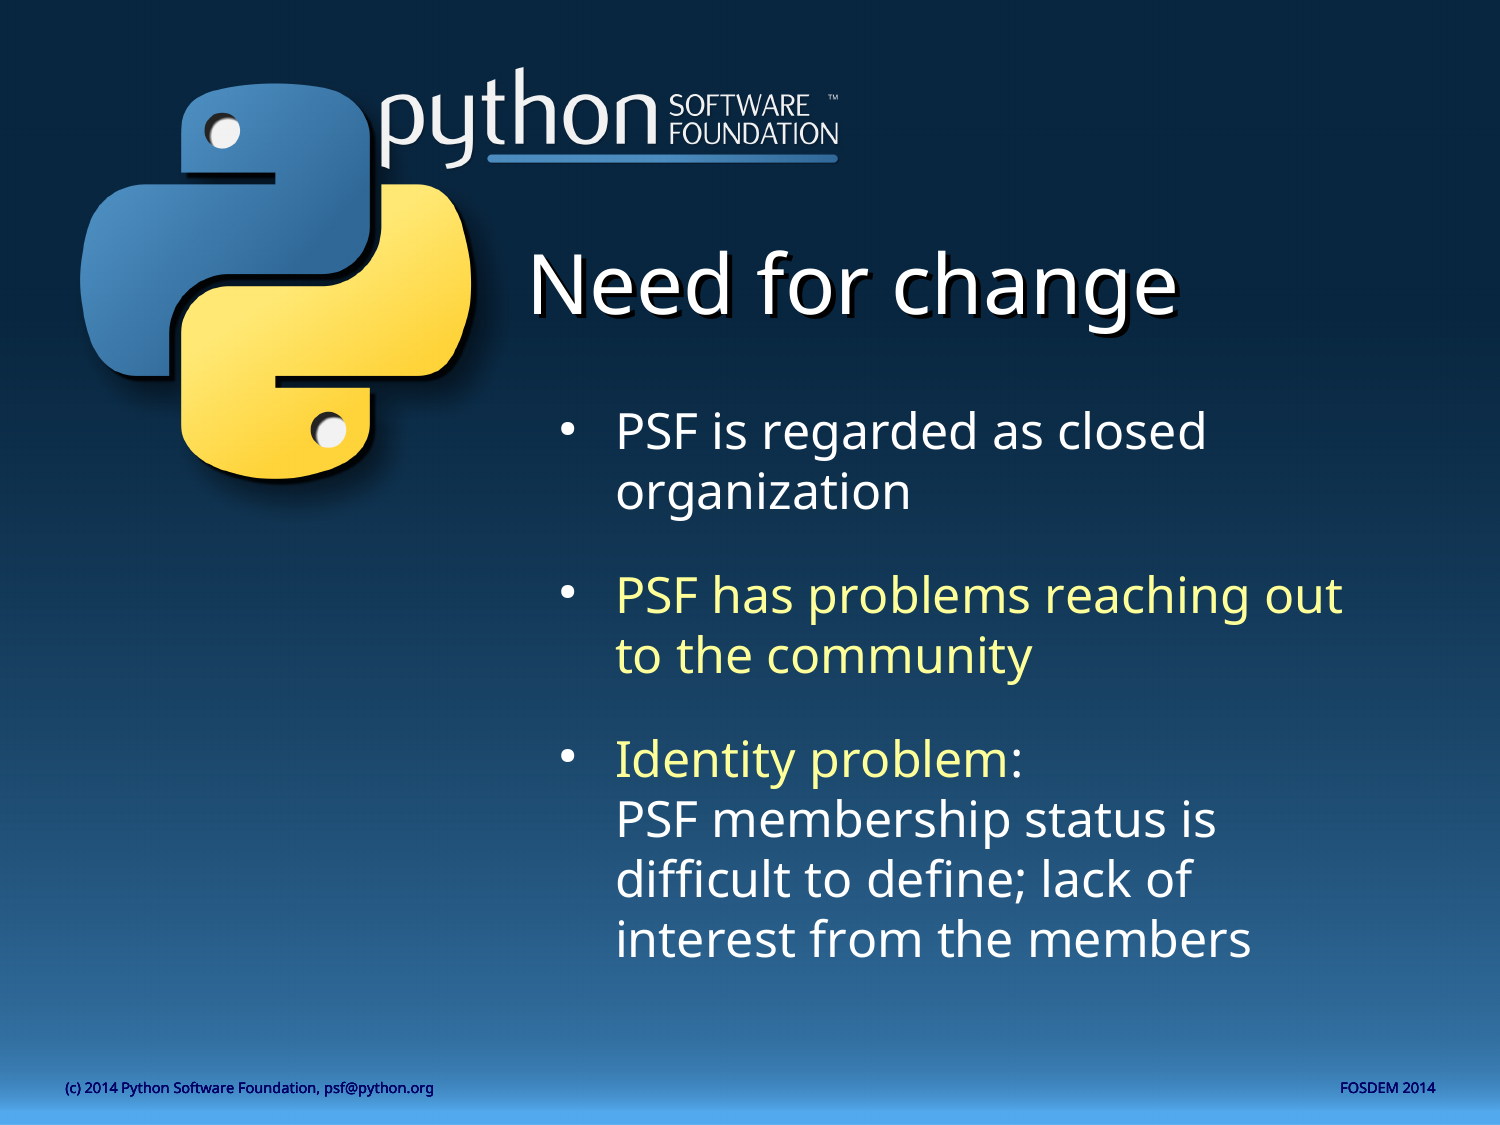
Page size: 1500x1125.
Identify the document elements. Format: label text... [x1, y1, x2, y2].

list PSF is regarded as closed organization PSF has problems reaching out to the community Identity problem: PSF membership status is difficult to define; lack of interest from the members [544, 392, 1388, 1006]
title Need for change [512, 185, 1388, 377]
text_box (c) 2014 Python Software Foundation, psf@python.org FOSDEM 2014 [65, 1078, 1436, 1099]
picture [0, 0, 1500, 1125]
